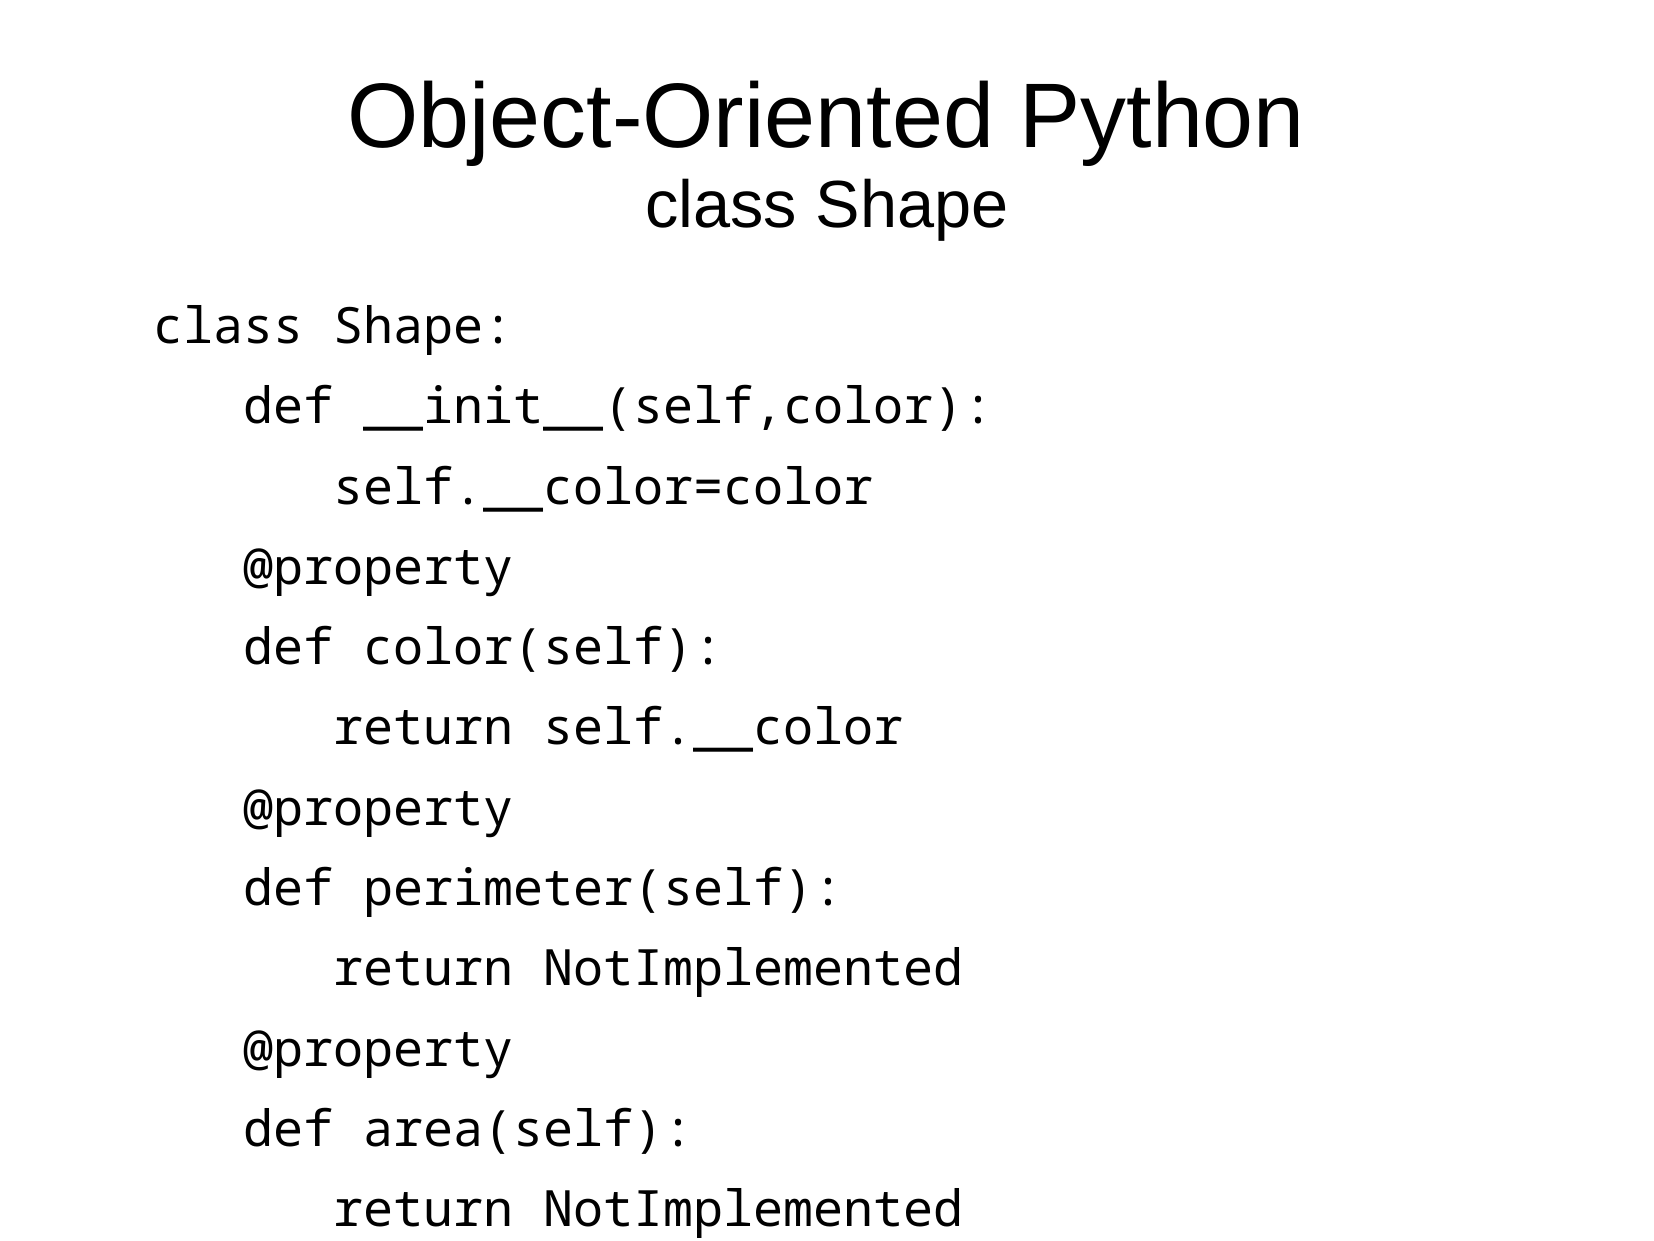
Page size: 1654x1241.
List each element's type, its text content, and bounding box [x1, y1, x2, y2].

title Object-Oriented Python class Shape [82, 49, 1571, 257]
list class Shape: def __init__(self,color): self.__color=color @property def color(self): return self.__color @property def perimeter(self): return NotImplemented @property def area(self): return NotImplemented [82, 290, 1571, 1010]
